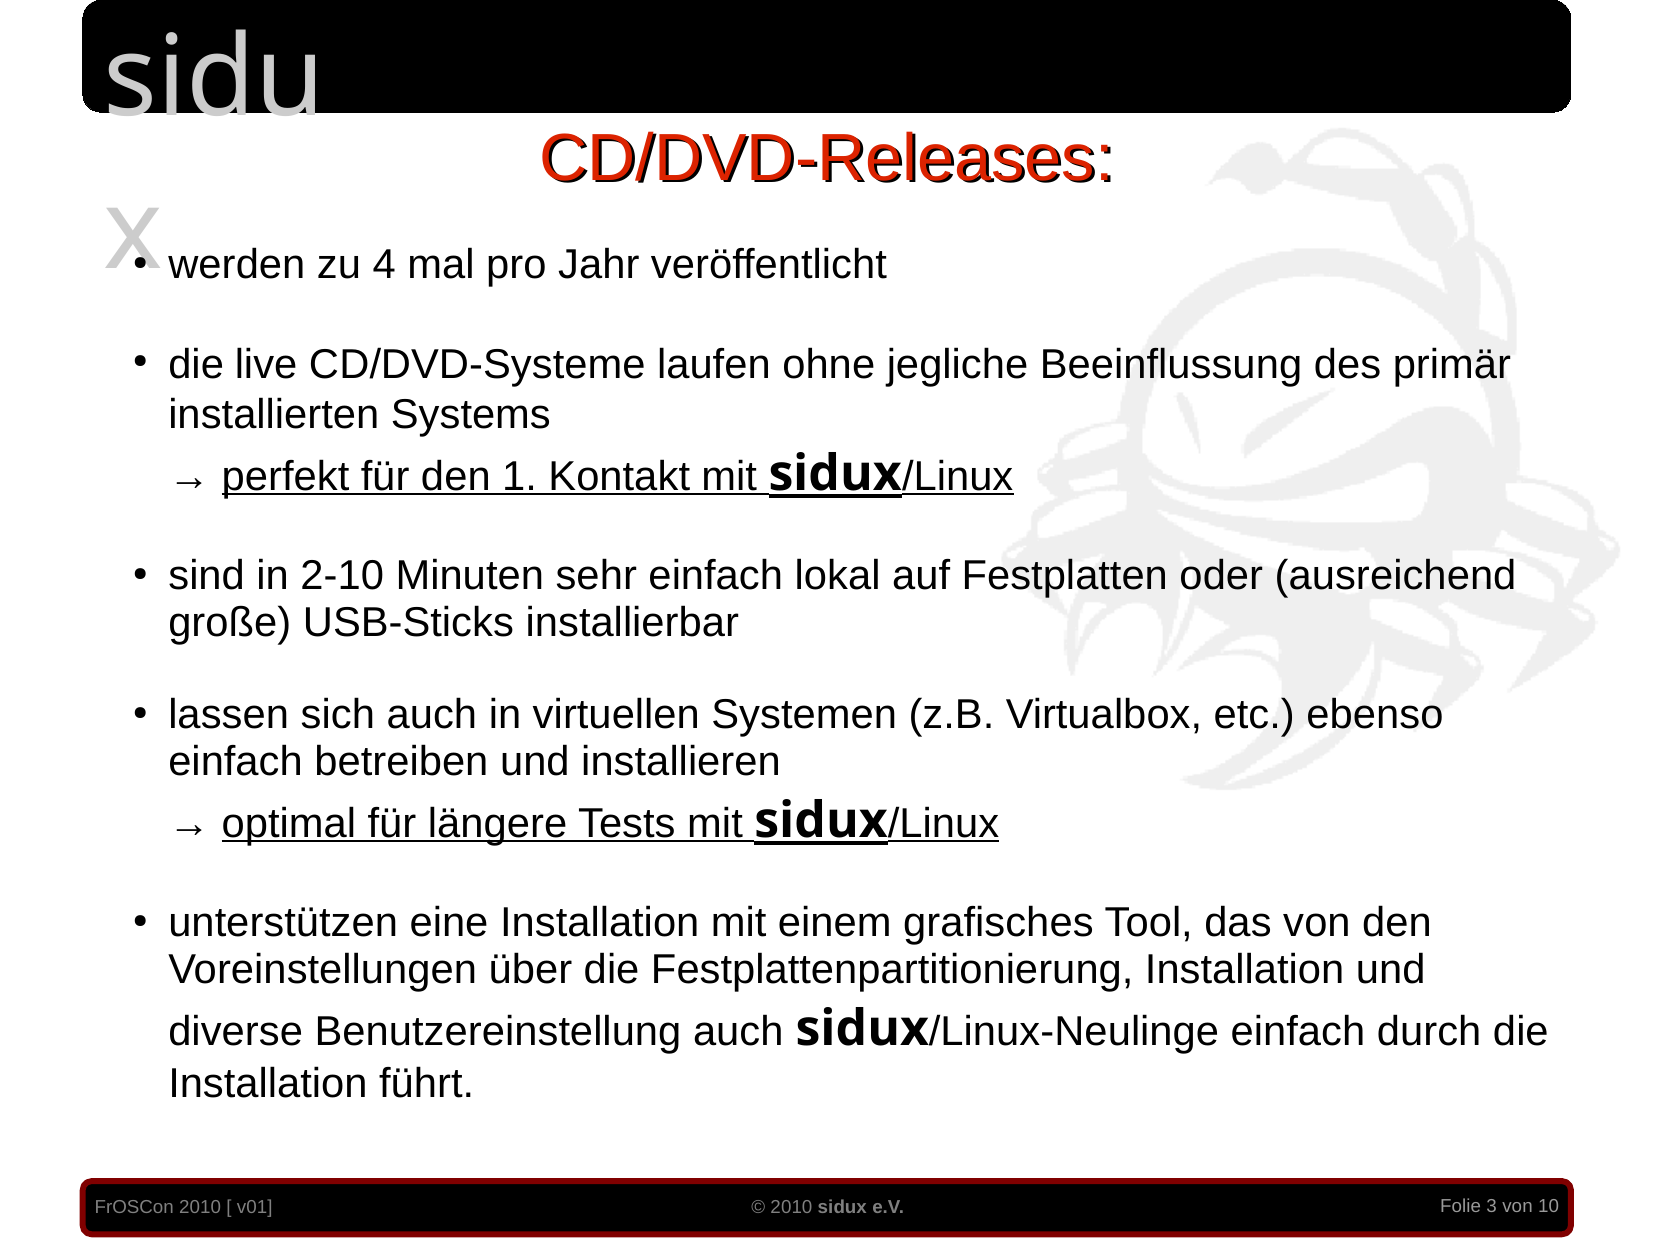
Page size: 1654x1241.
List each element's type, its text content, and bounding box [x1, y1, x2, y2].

text_box CD/DVD-Releases: [82, 112, 1571, 213]
text_box werden zu 4 mal pro Jahr veröffentlicht die live CD/DVD-Systeme laufen ohne jegliche Beeinflussung des primär installierten Systems → perfekt für den 1. Kontakt mit sidux/Linux sind in 2-10 Minuten sehr einfach lokal auf Festplatten oder (ausreichend große) USB-Sticks installierbar lassen sich auch in virtuellen Systemen (z.B. Virtualbox, etc.) ebenso einfach betreiben und installieren → optimal für längere Tests mit sidux/Linux unterstützen eine Installation mit einem grafisches Tool, das von den Voreinstellungen über die Festplattenpartitionierung, Installation und diverse Benutzereinstellung auch sidux/Linux-Neulinge einfach durch die Installation führt. [82, 224, 1571, 1170]
picture [997, 122, 1625, 798]
